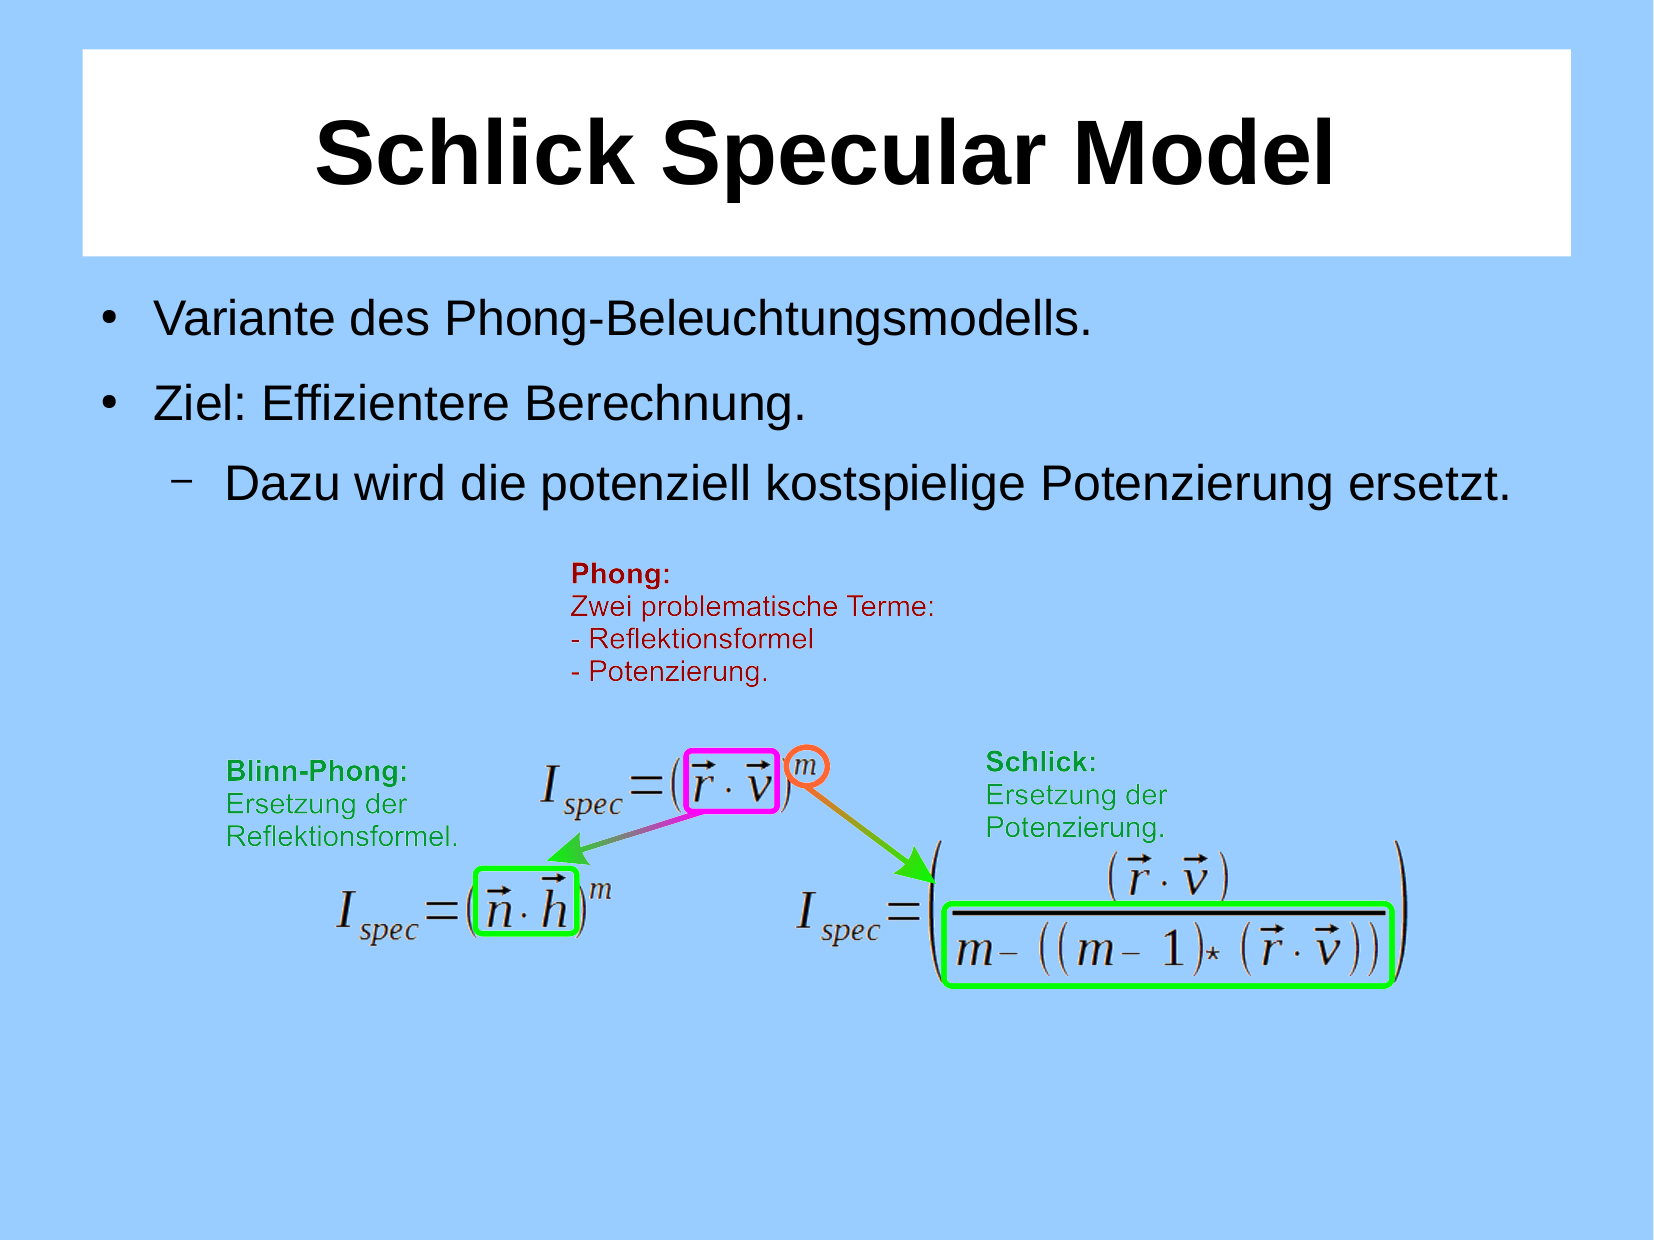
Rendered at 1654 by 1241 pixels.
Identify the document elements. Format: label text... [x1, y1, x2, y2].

picture [225, 562, 1431, 998]
list Variante des Phong-Beleuchtungsmodells. Ziel: Effizientere Berechnung. Dazu wird die potenziell kostspielige Potenzierung ersetzt. [82, 290, 1571, 1170]
title Schlick Specular Model [82, 49, 1571, 257]
